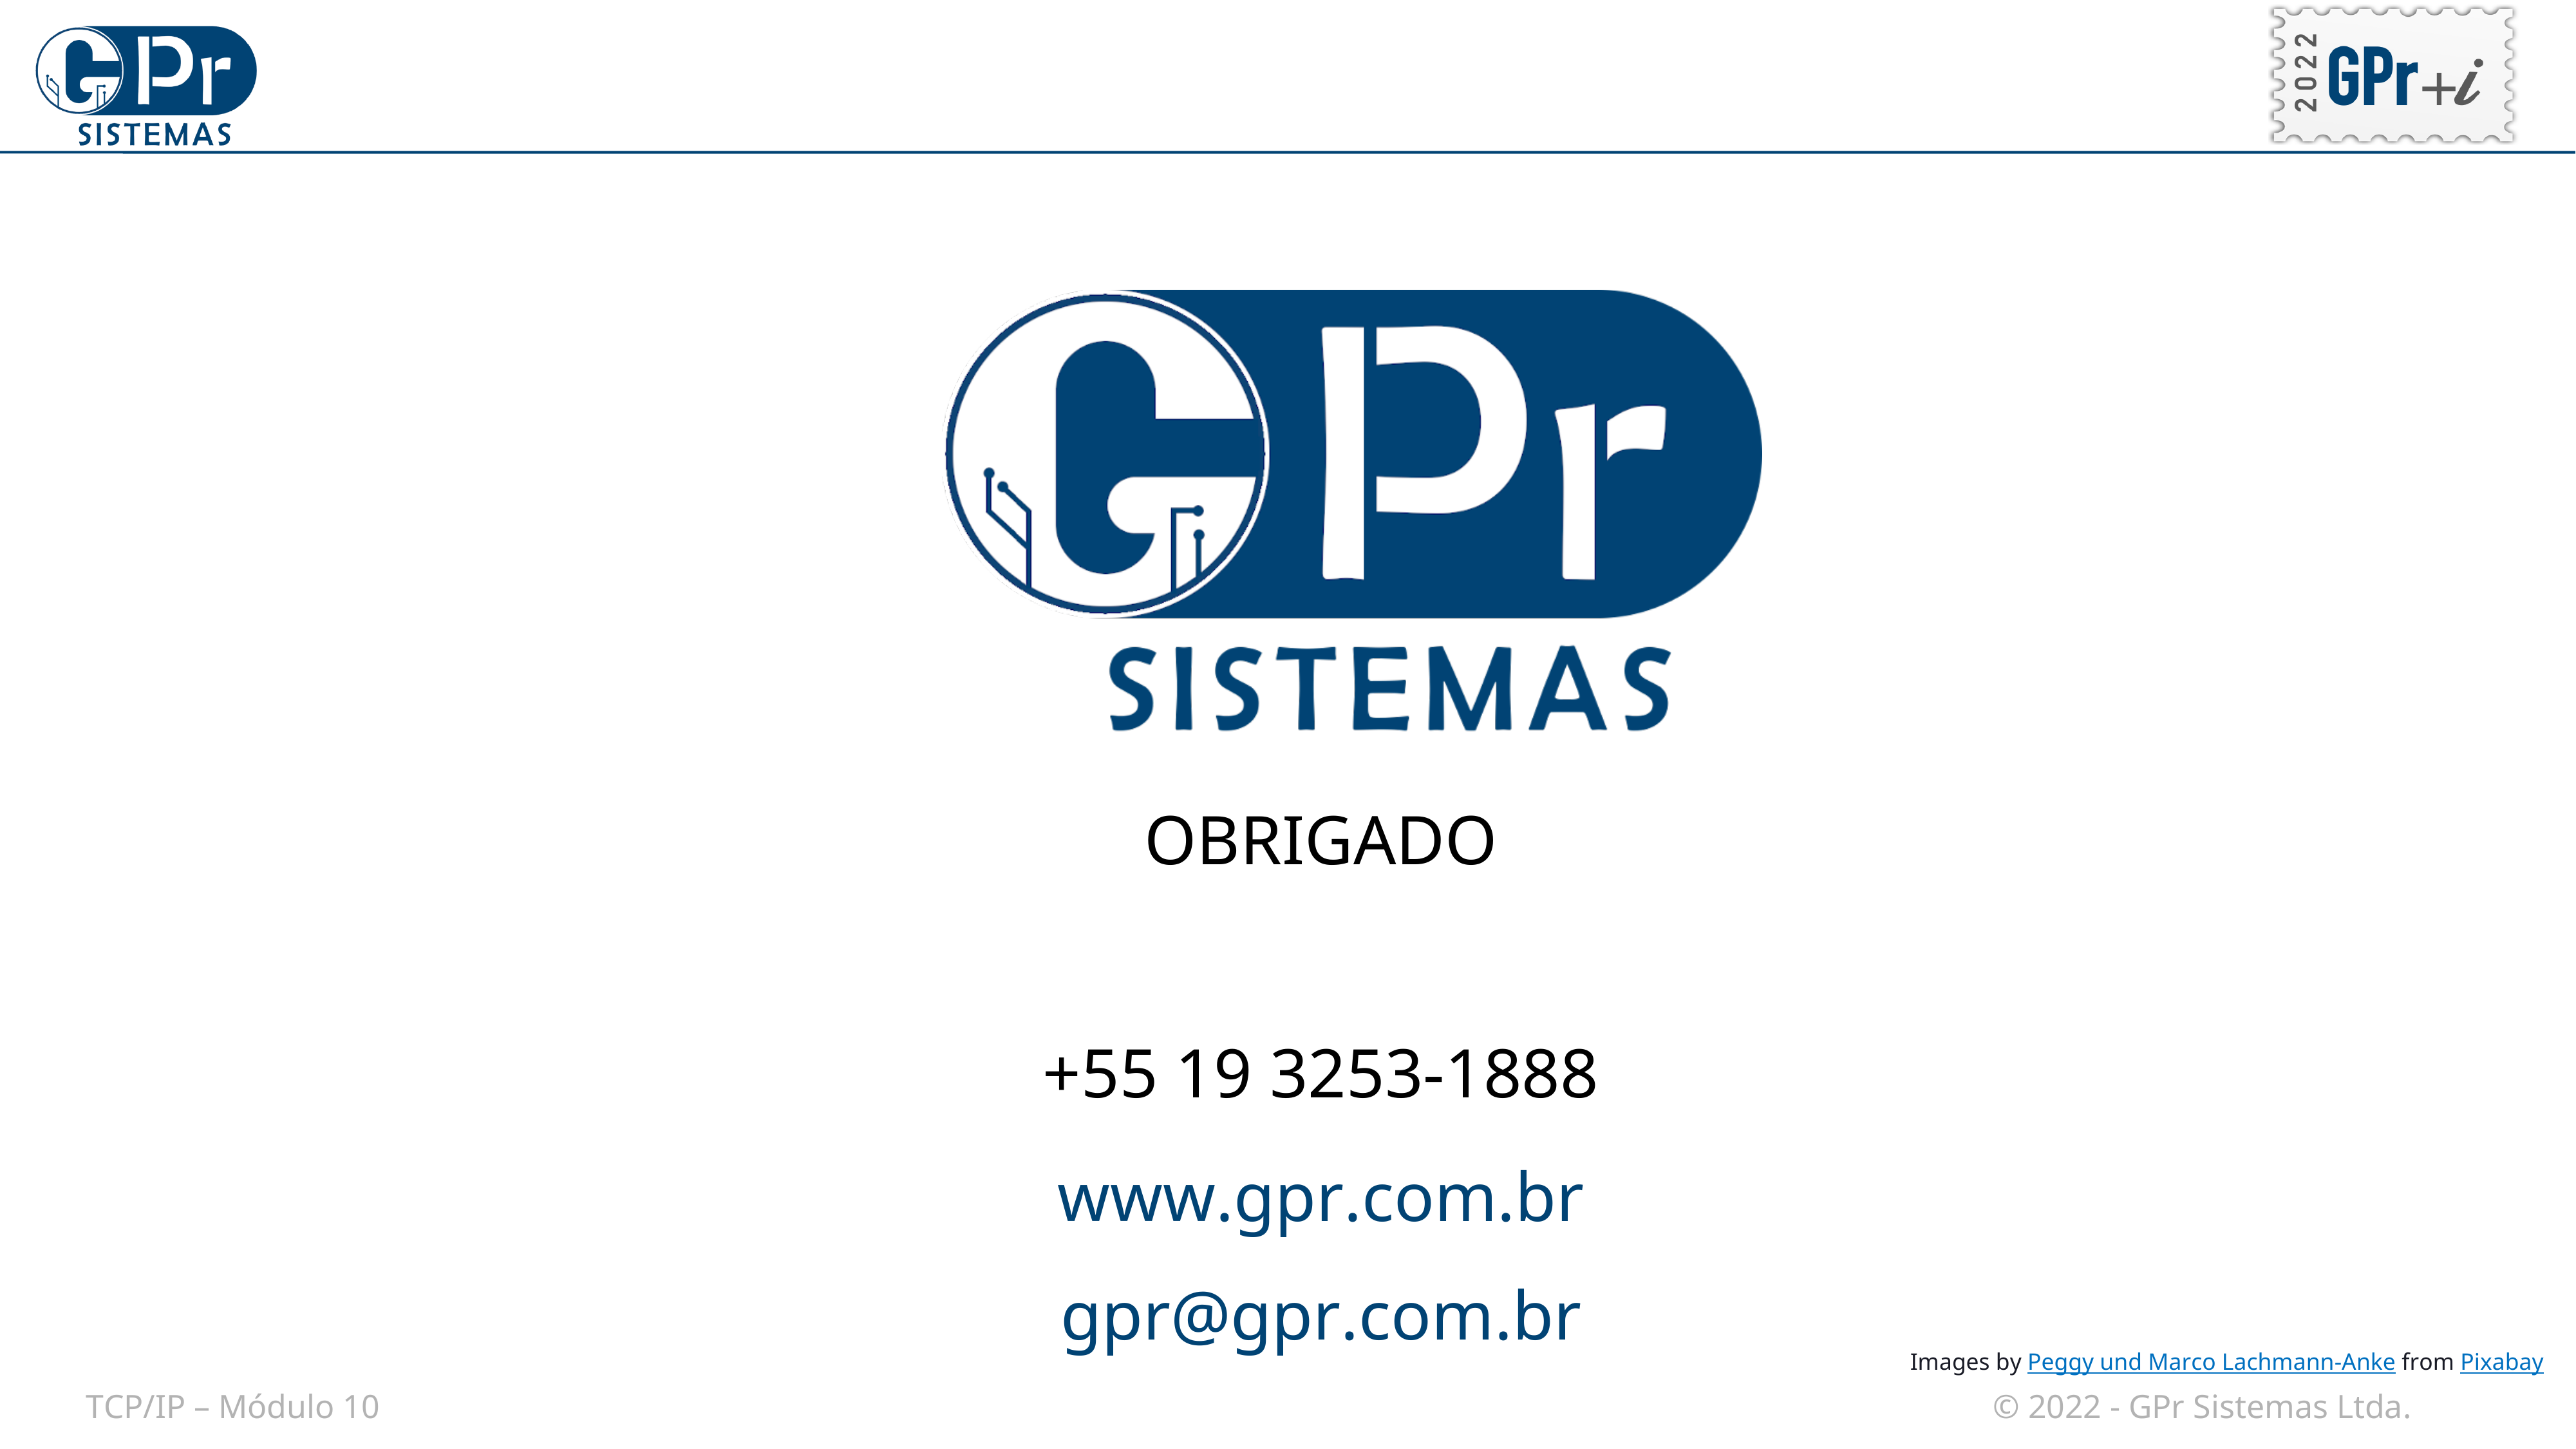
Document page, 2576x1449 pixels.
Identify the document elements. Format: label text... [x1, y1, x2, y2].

text_box Images by Peggy und Marco Lachmann-Anke from Pixabay [1904, 1343, 2489, 1383]
text_box OBRIGADO +55 19 3253-1888 www.gpr.com.br gpr@gpr.com.br [660, 804, 1982, 1363]
picture [2268, 4, 2519, 145]
picture [941, 290, 1762, 739]
picture [34, 26, 257, 147]
